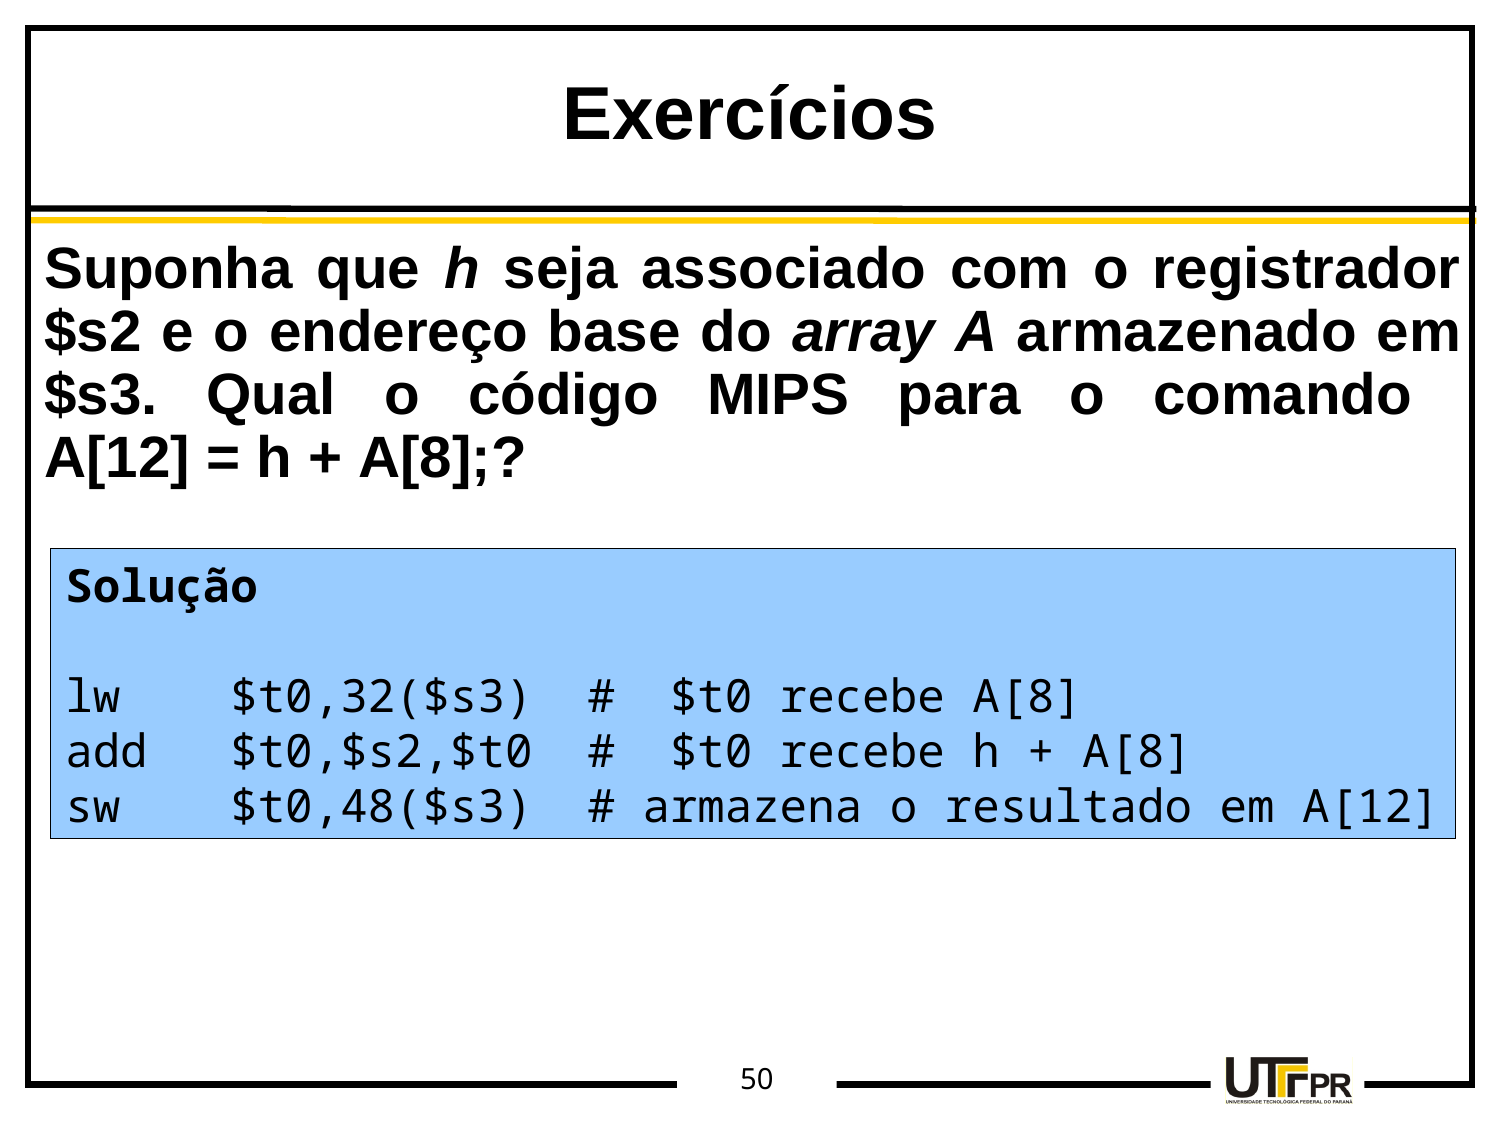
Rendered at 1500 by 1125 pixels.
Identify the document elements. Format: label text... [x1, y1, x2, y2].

title [37, 24, 1288, 60]
title Exercícios [0, 60, 1500, 167]
list Suponha que h seja associado com o registrador $s2 e o endereço base do array A armazenado em $s3. Qual o código MIPS para o comando A[12] = h + A[8];? [29, 231, 1477, 1043]
picture [1225, 1057, 1353, 1104]
